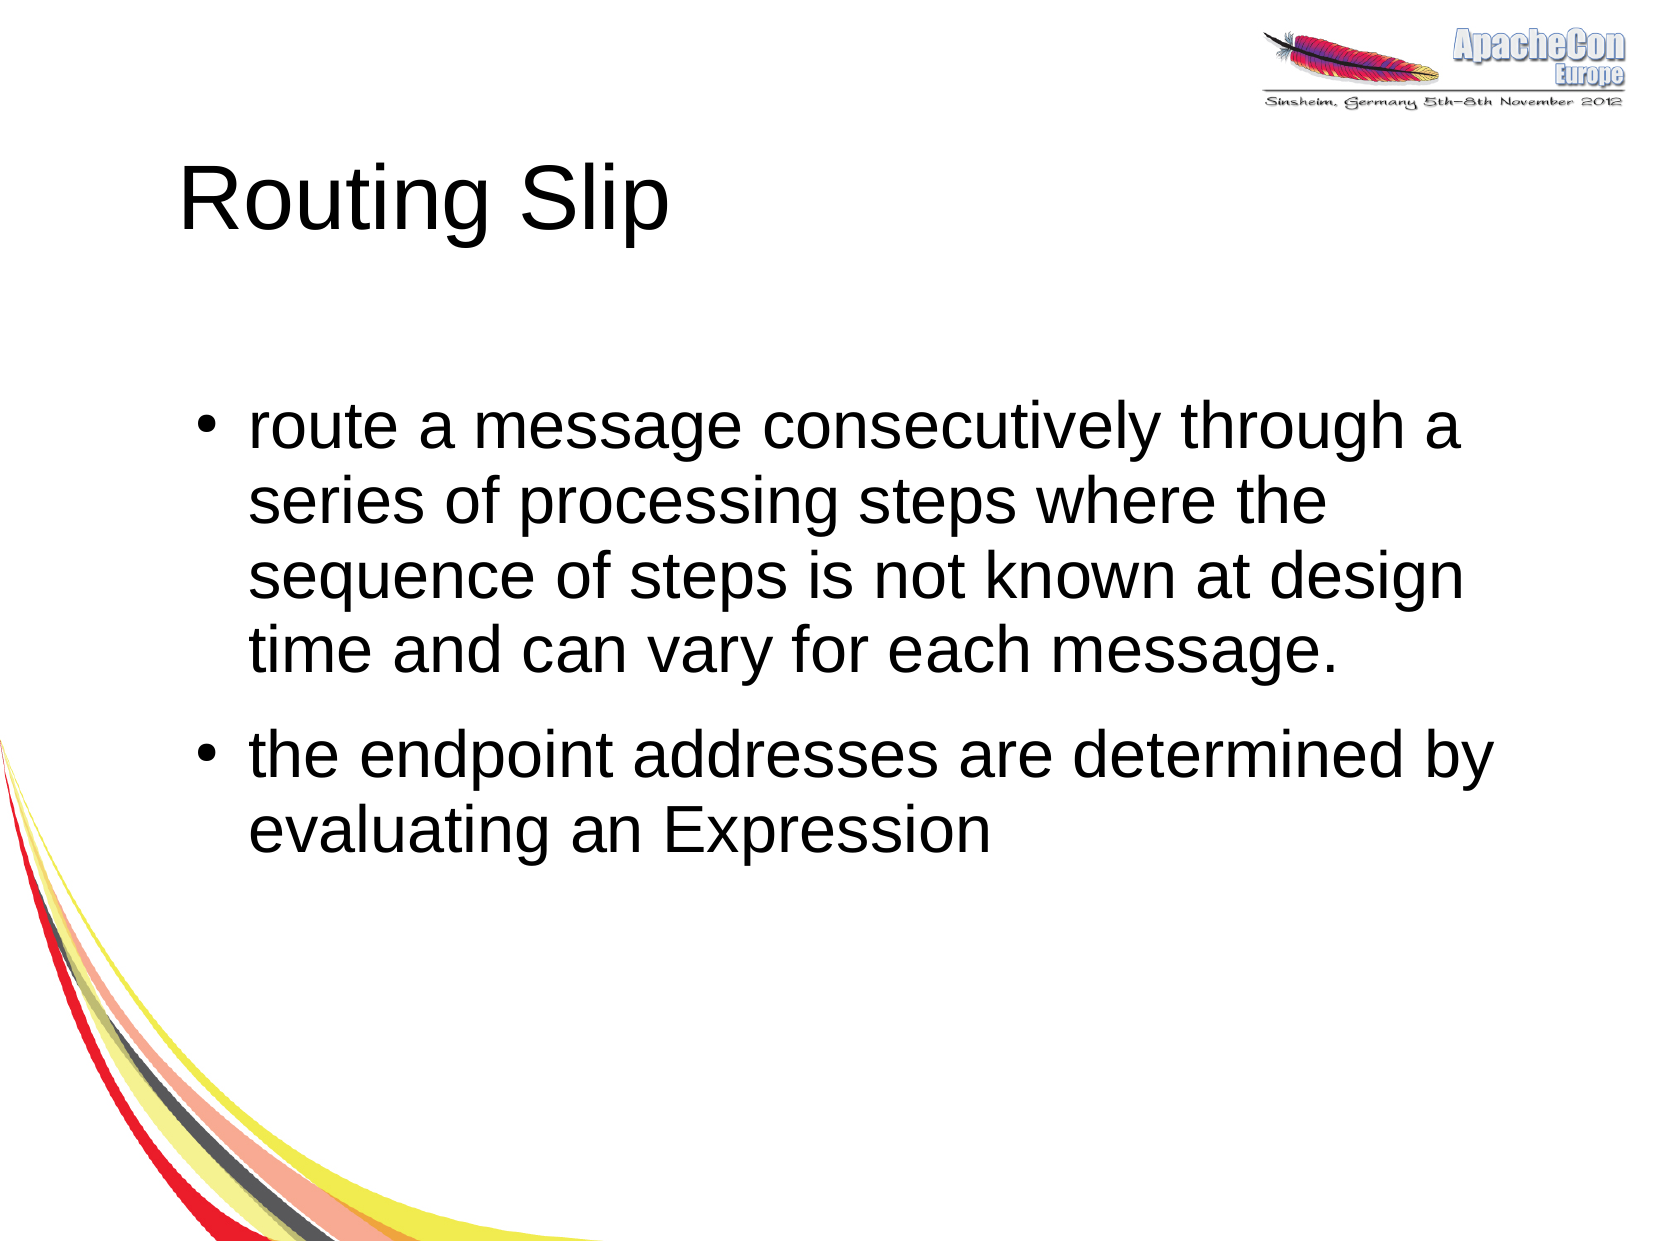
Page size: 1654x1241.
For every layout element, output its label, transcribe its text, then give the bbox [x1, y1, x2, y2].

picture [0, 0, 1654, 1241]
title Routing Slip [177, 146, 1536, 250]
list route a message consecutively through a series of processing steps where the sequence of steps is not known at design time and can vary for each message. the endpoint addresses are determined by evaluating an Expression [177, 283, 1536, 990]
